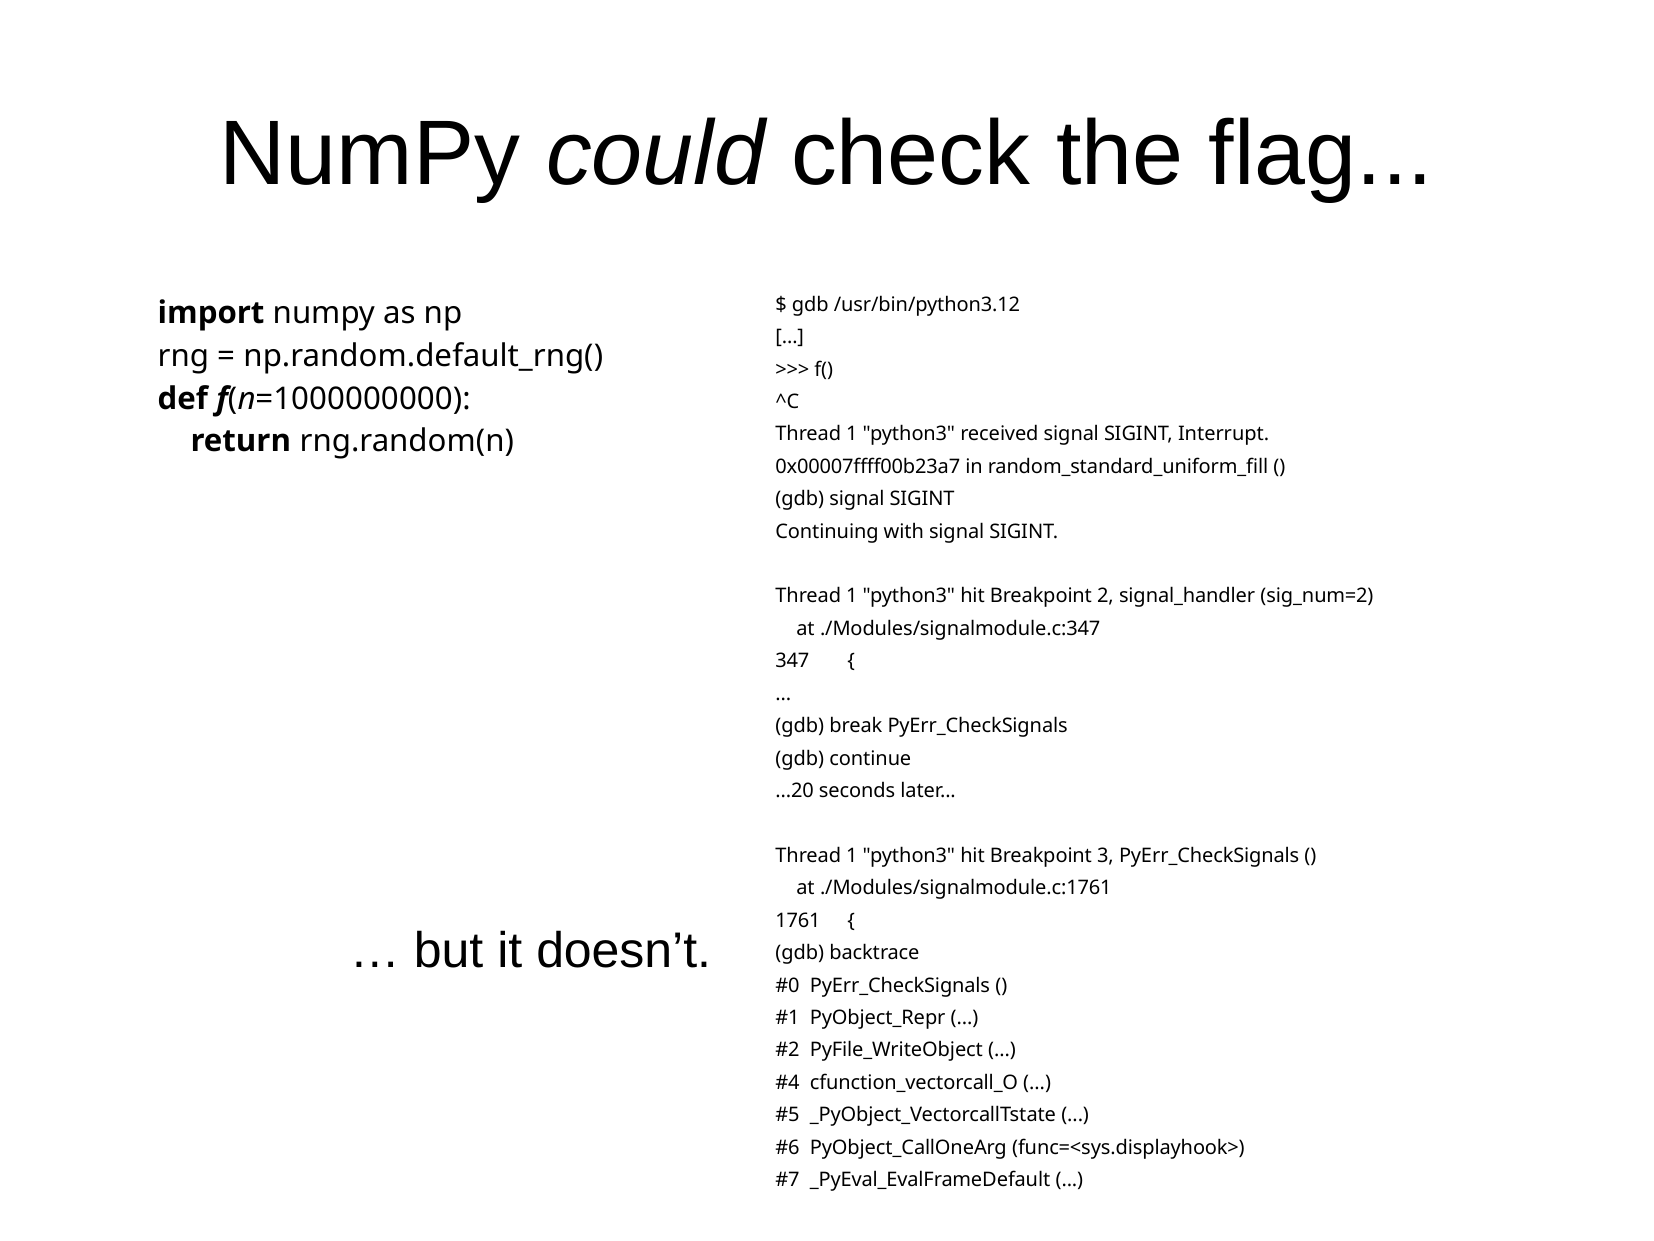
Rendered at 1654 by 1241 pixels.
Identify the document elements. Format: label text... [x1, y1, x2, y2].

list $ gdb /usr/bin/python3.12 […] >>> f() ^C Thread 1 "python3" received signal SIGINT, Interrupt. 0x00007ffff00b23a7 in random_standard_uniform_fill () (gdb) signal SIGINT Continuing with signal SIGINT. Thread 1 "python3" hit Breakpoint 2, signal_handler (sig_num=2) at ./Modules/signalmodule.c:347 347 { ... (gdb) break PyErr_CheckSignals (gdb) continue ...20 seconds later... Thread 1 "python3" hit Breakpoint 3, PyErr_CheckSignals () at ./Modules/signalmodule.c:1761 1761 { (gdb) backtrace #0 PyErr_CheckSignals () #1 PyObject_Repr (...) #2 PyFile_WriteObject (...) #4 cfunction_vectorcall_O (...) #5 _PyObject_VectorcallTstate (...) #6 PyObject_CallOneArg (func=<sys.displayhook>) #7 _PyEval_EvalFrameDefault (...) [775, 290, 1633, 1201]
list import numpy as np rng = np.random.default_rng() def f(n=1000000000): return rng.random(n) [82, 290, 775, 1201]
title NumPy could check the flag... [82, 49, 1571, 257]
text_box … but it doesn’t. [335, 914, 726, 986]
